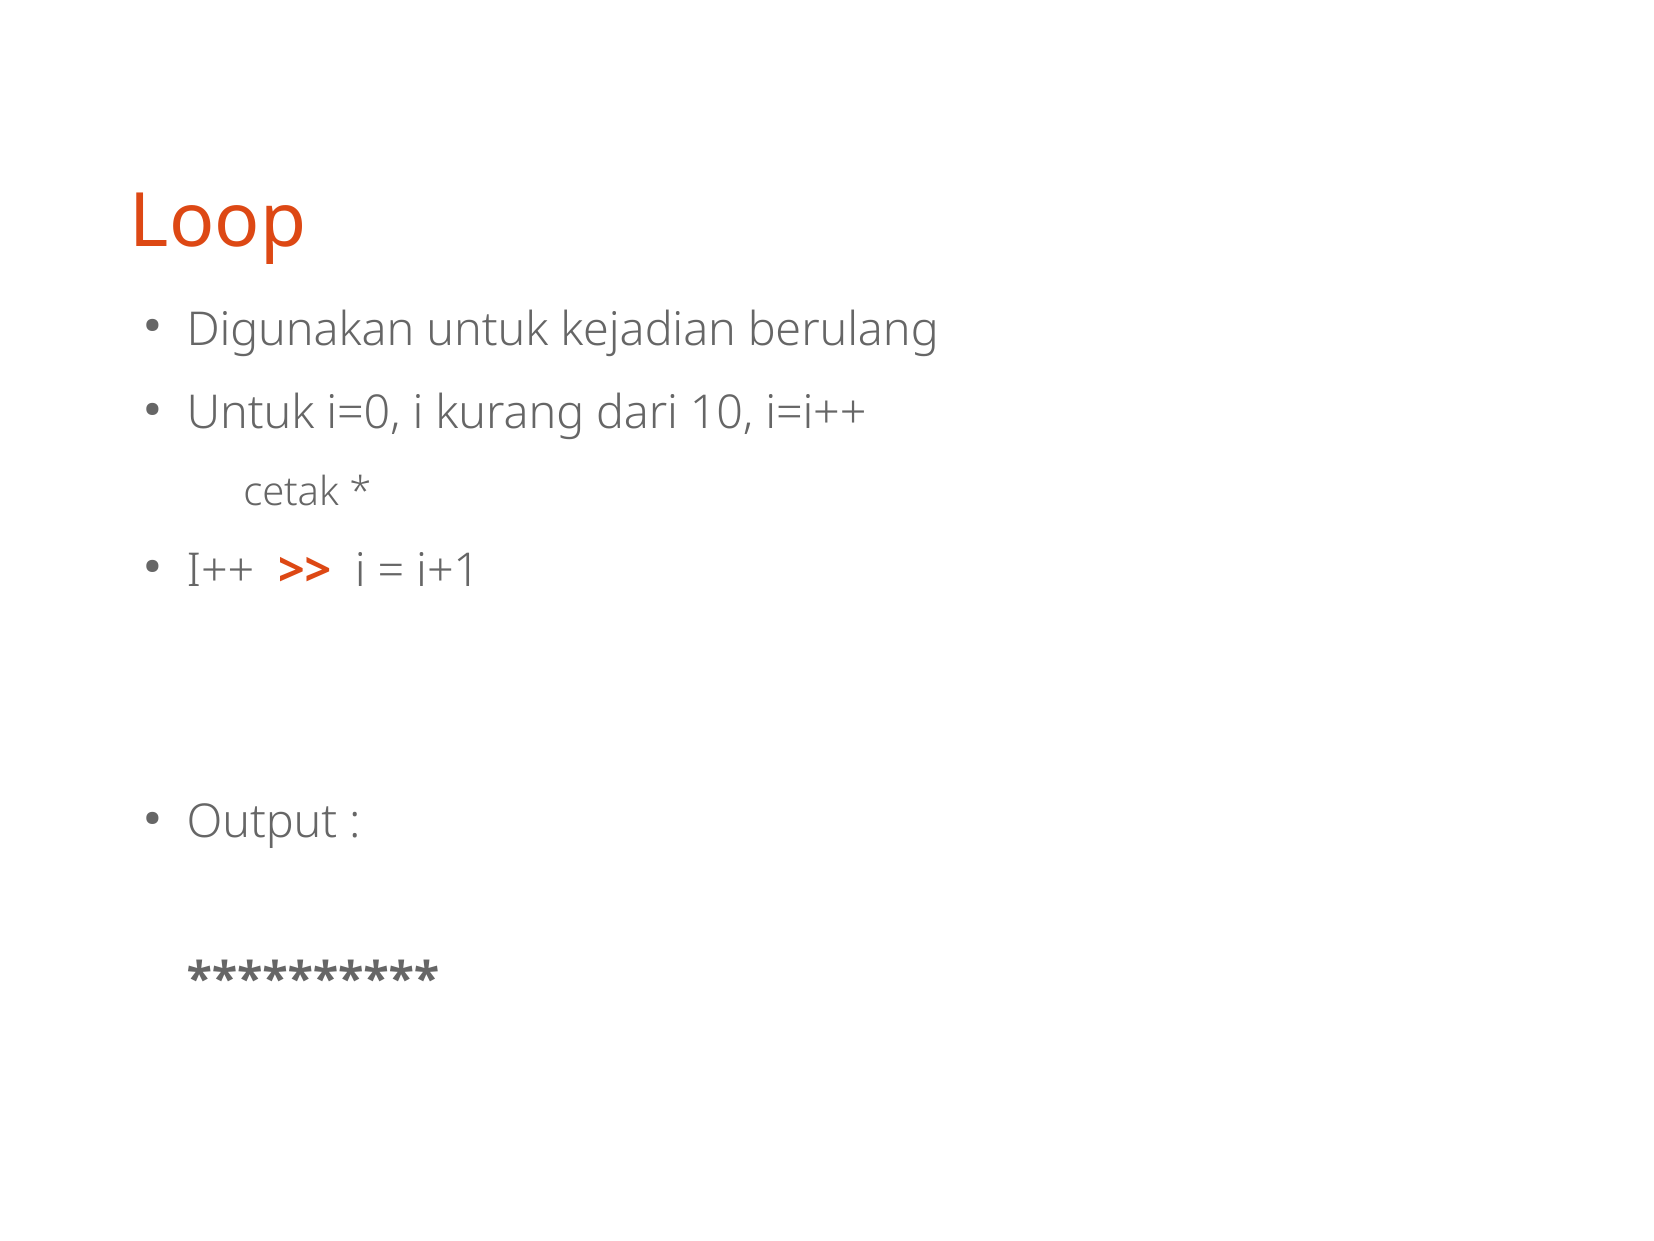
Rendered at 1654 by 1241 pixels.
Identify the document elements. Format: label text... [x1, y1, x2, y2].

list Digunakan untuk kejadian berulang Untuk i=0, i kurang dari 10, i=i++ cetak * I++ >> i = i+1 Output : ********** [129, 295, 1518, 1010]
title Loop [129, 153, 1518, 281]
